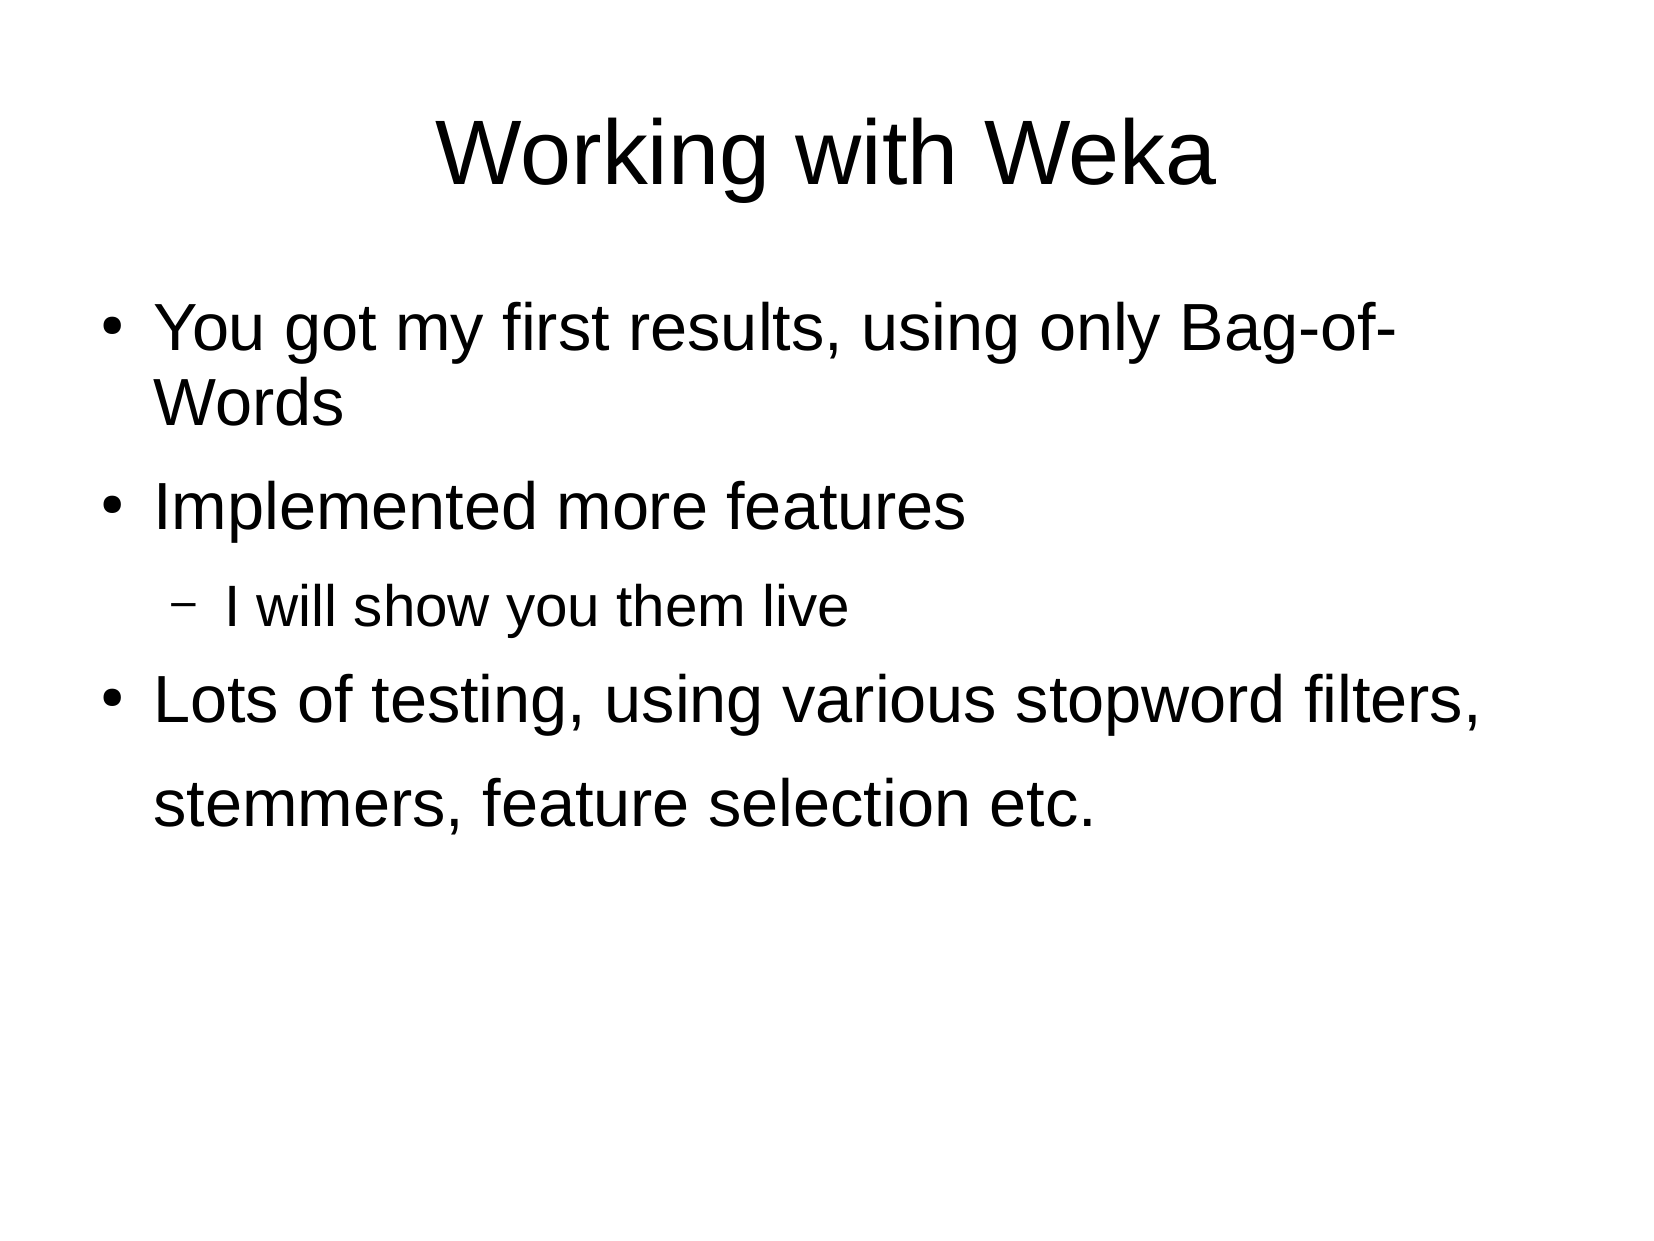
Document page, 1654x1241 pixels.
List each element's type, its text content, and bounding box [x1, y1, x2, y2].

list You got my first results, using only Bag-of-Words Implemented more features I will show you them live Lots of testing, using various stopword filters, stemmers, feature selection etc. [82, 290, 1571, 1010]
title Working with Weka [82, 49, 1571, 257]
